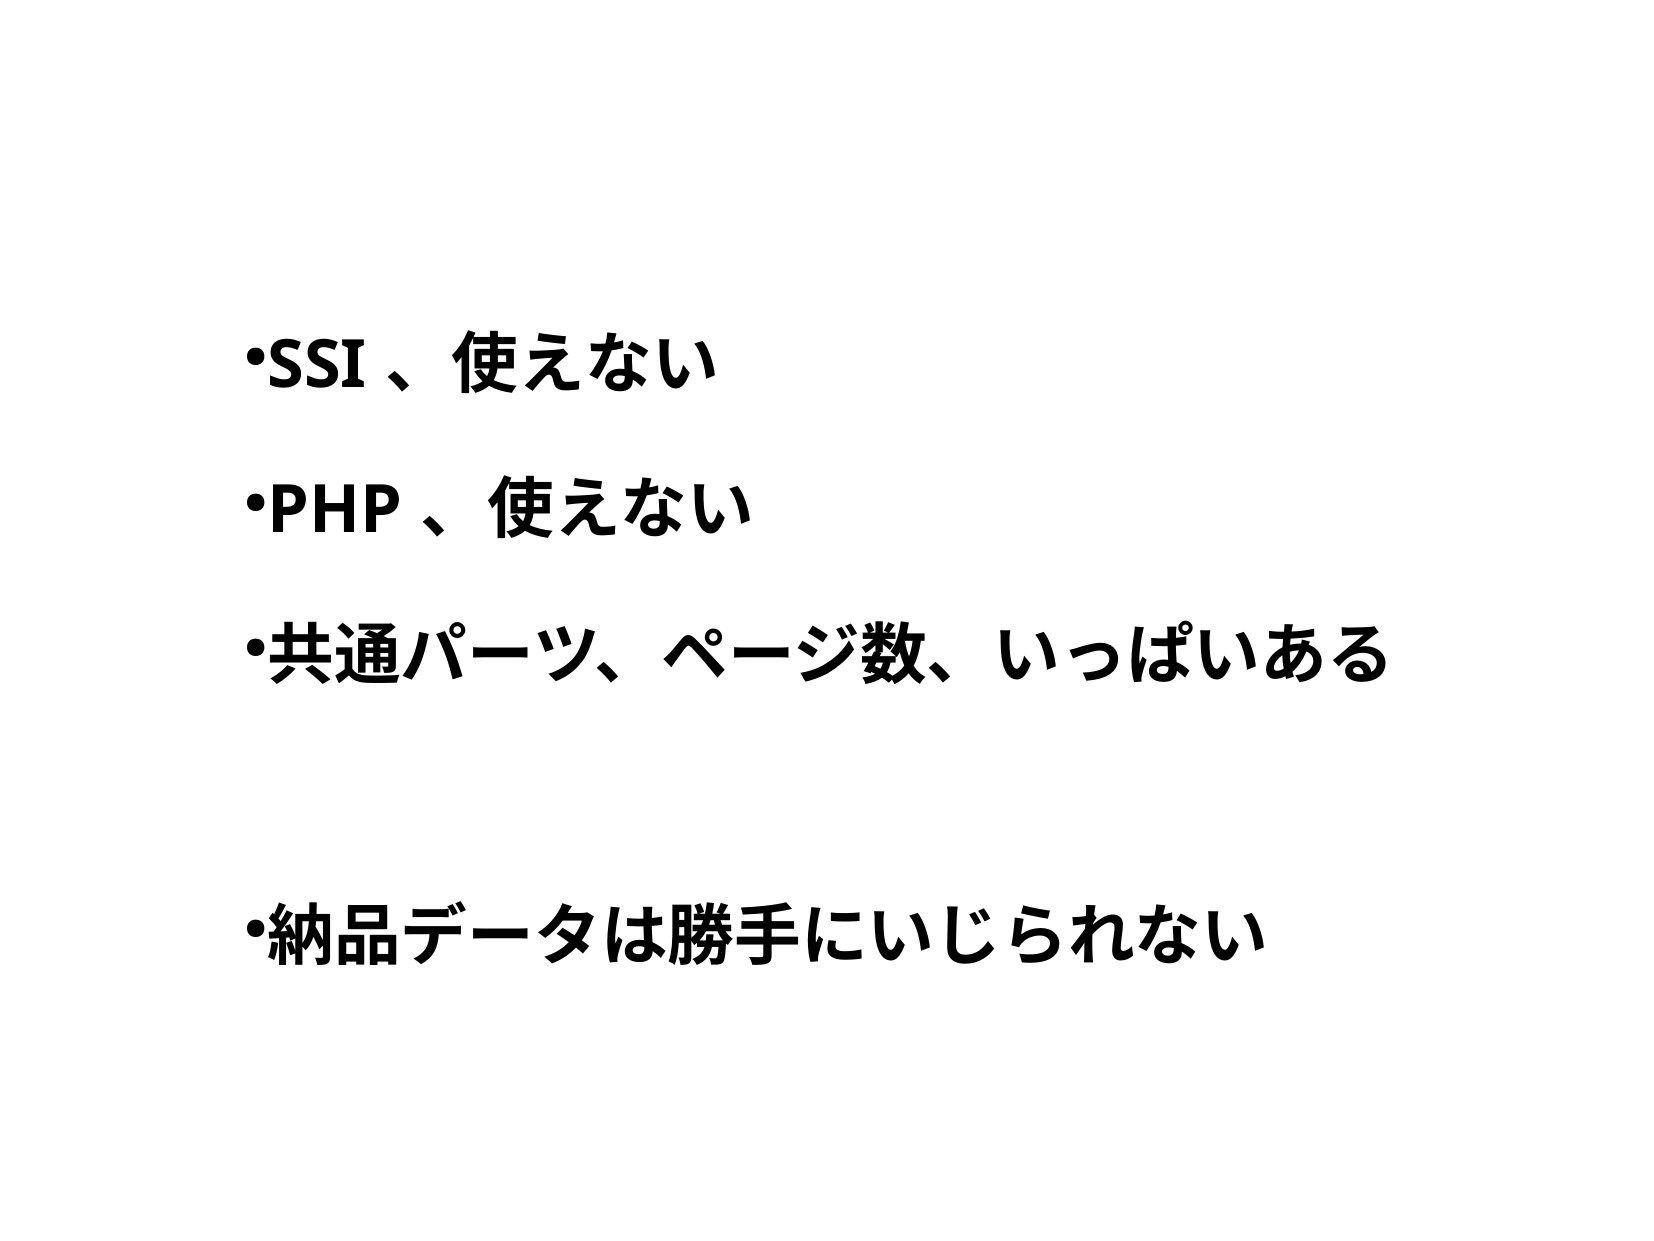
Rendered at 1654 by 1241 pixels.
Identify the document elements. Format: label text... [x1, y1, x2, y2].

subtitle SSI、使えない PHP、使えない 共通パーツ、ページ数、いっぱいある 納品データは勝手にいじられない [243, 337, 1410, 903]
